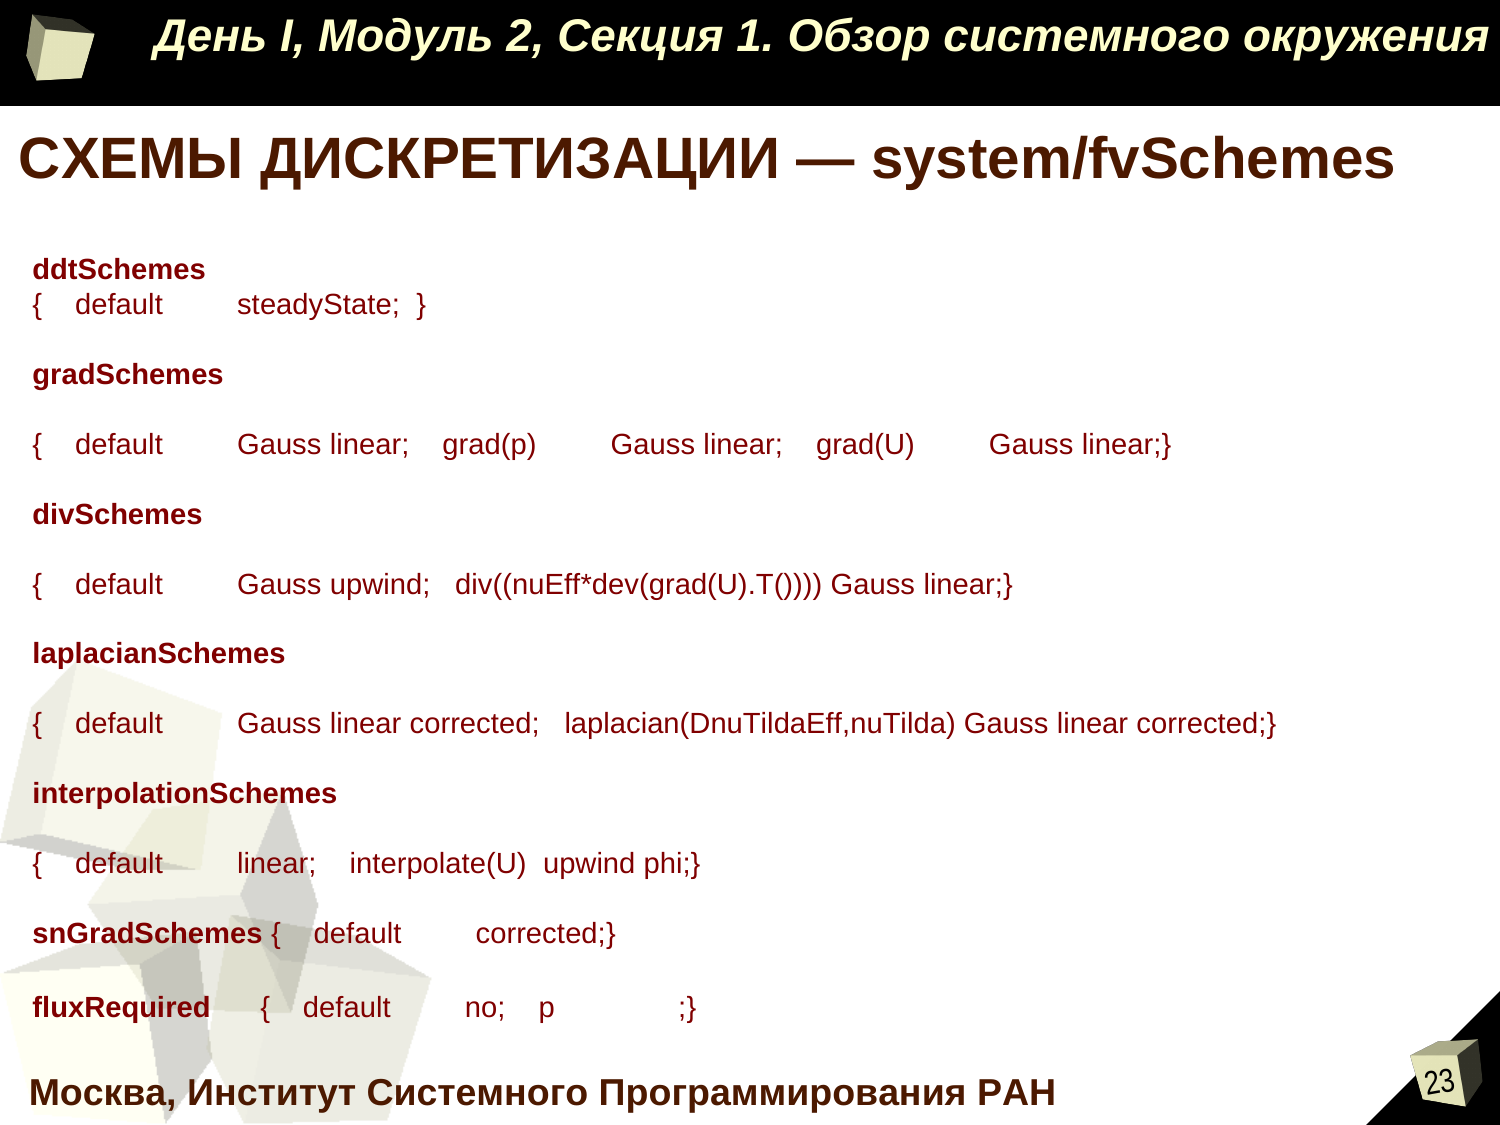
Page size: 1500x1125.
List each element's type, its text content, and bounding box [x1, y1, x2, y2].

picture [0, 659, 433, 1125]
text_box СХЕМЫ ДИСКРЕТИЗАЦИИ — system/fvSchemes [4, 112, 1500, 198]
picture [423, 1088, 433, 1102]
text_box ddtSchemes { default steadyState; } gradSchemes { default Gauss linear; grad(p) Gauss linear; grad(U) Gauss linear;} divSchemes { default Gauss upwind; div((nuEff*dev(grad(U).T()))) Gauss linear;} laplacianSchemes { default Gauss linear corrected; laplacian(DnuTildaEff,nuTilda) Gauss linear corrected;} interpolationSchemes { default linear; interpolate(U) upwind phi;} snGradSchemes { default corrected;} fluxRequired { default no; p ;} [17, 198, 1471, 1033]
